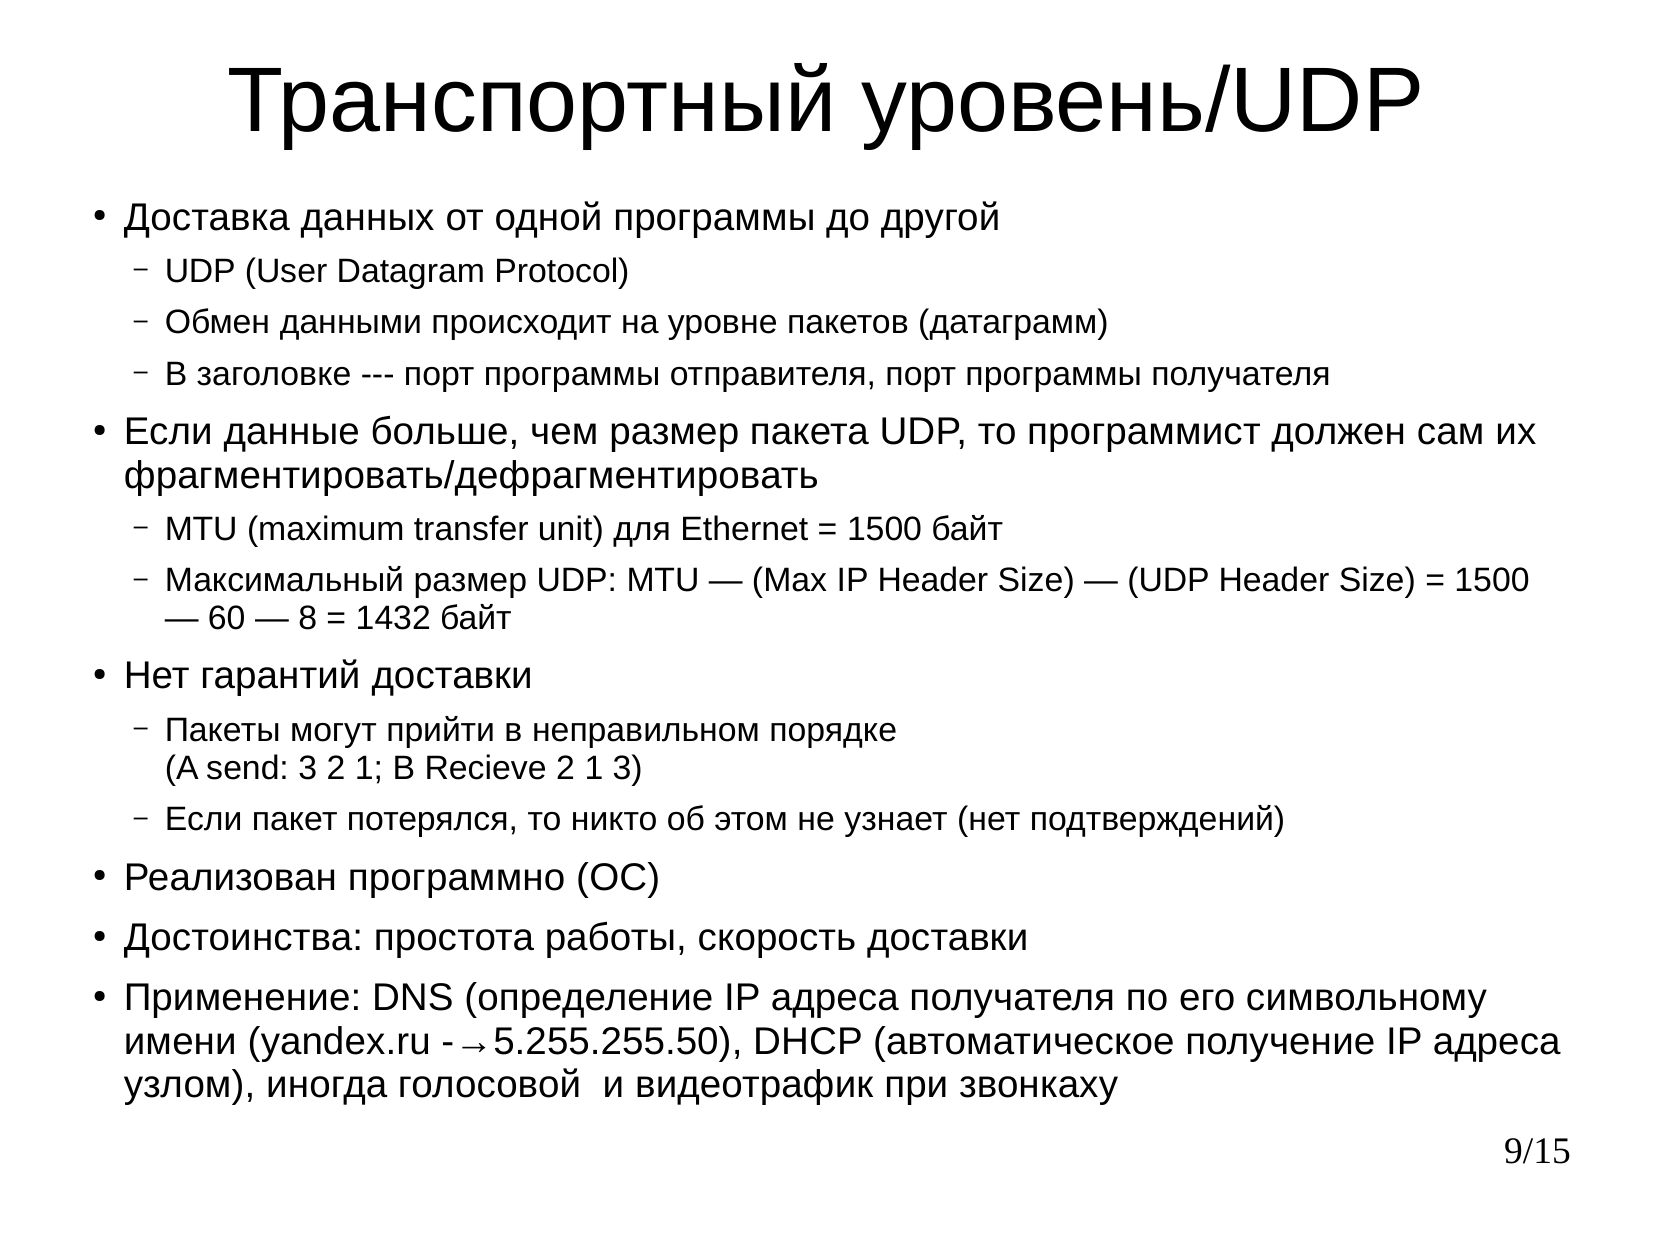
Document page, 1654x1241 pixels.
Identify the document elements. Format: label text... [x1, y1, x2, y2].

list Доставка данных от одной программы до другой UDP (User Datagram Protocol) Обмен данными происходит на уровне пакетов (датаграмм) В заголовке --- порт программы отправителя, порт программы получателя Если данные больше, чем размер пакета UDP, то программист должен сам их фрагментировать/дефрагментировать MTU (maximum transfer unit) для Ethernet = 1500 байт Максимальный размер UDP: MTU — (Max IP Header Size) — (UDP Header Size) = 1500 — 60 — 8 = 1432 байт Нет гарантий доставки Пакеты могут прийти в неправильном порядке (A send: 3 2 1; B Recieve 2 1 3) Если пакет потерялся, то никто об этом не узнает (нет подтверждений) Реализован программно (ОС) Достоинства: простота работы, скорость доставки Применение: DNS (определение IP адреса получателя по его символьному имени (yandex.ru -→5.255.255.50), DHCP (автоматическое получение IP адреса узлом), иногда голосовой и видеотрафик при звонкаху [82, 195, 1571, 1111]
title Транспортный уровень/UDP [82, 34, 1571, 166]
